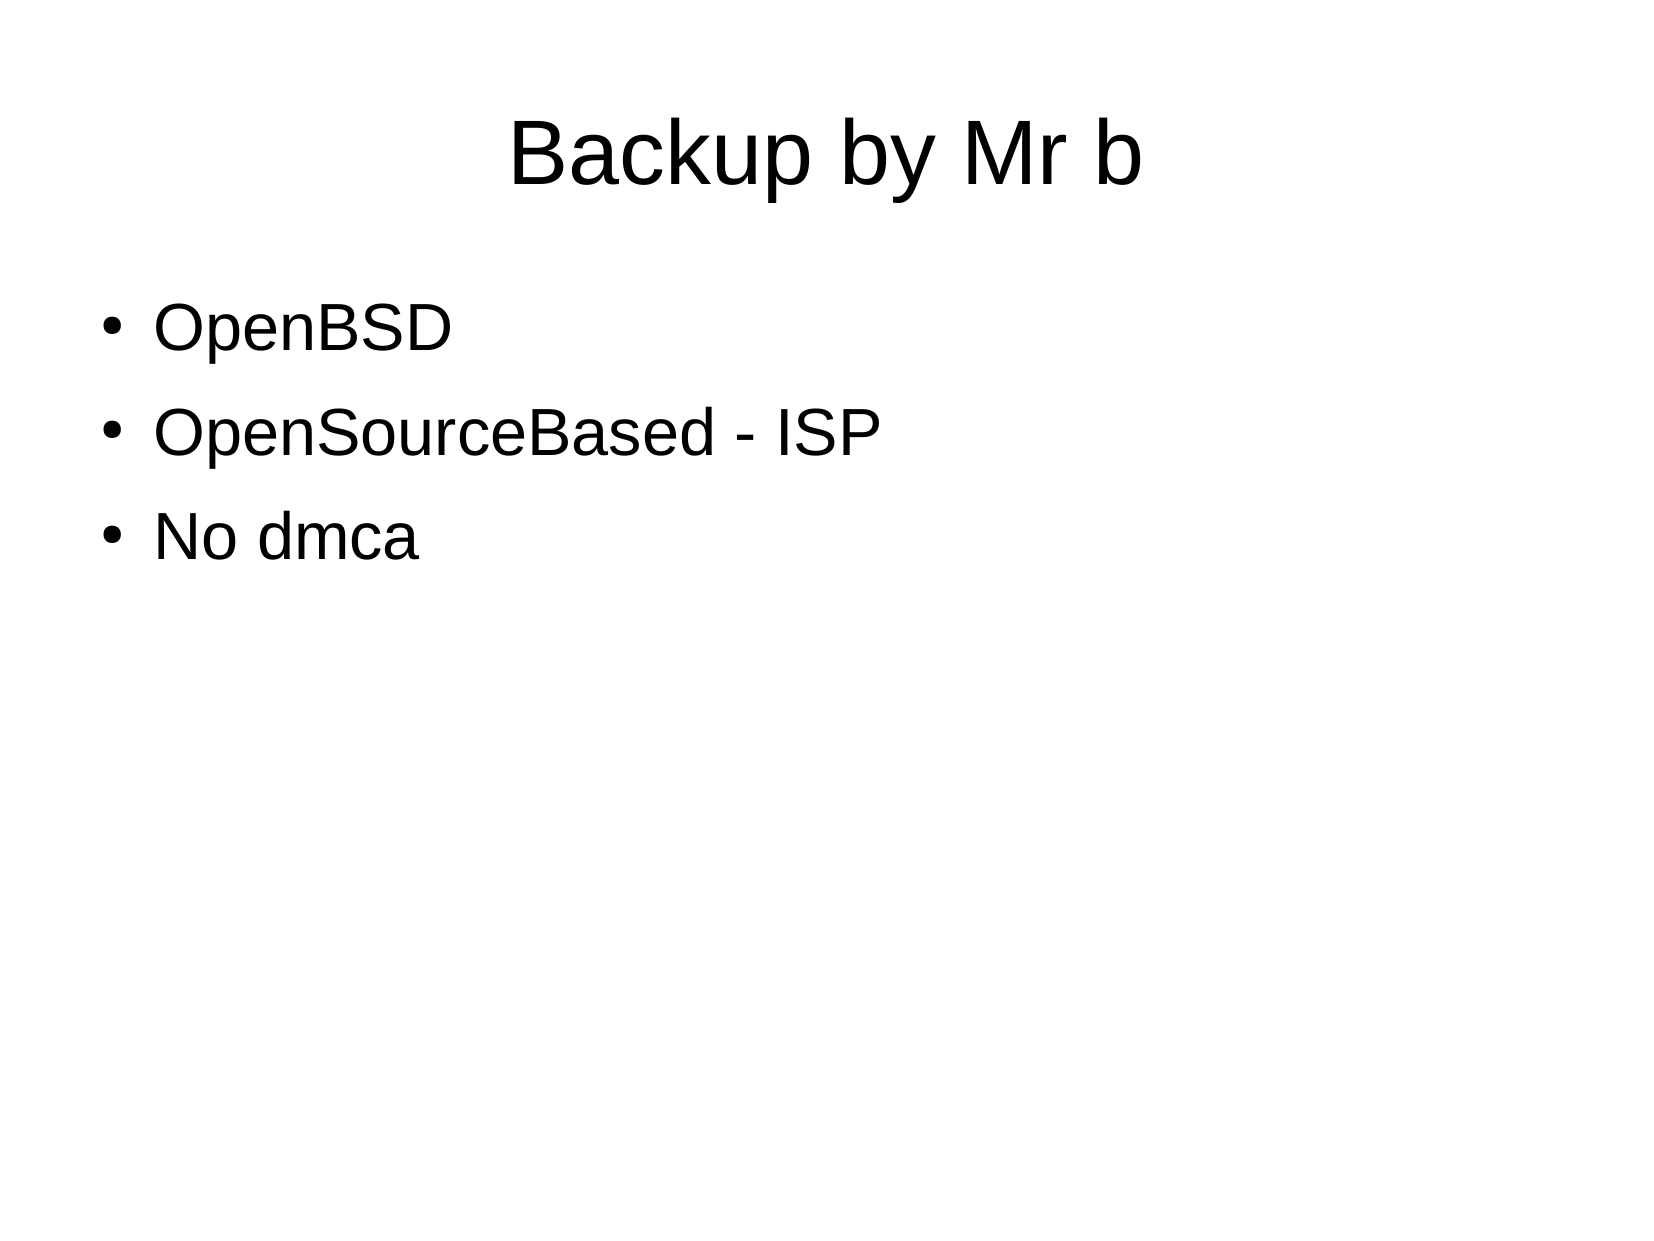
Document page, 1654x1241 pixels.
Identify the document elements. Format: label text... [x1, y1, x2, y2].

title Backup by Mr b [82, 49, 1571, 257]
list OpenBSD OpenSourceBased - ISP No dmca [82, 290, 1571, 1010]
